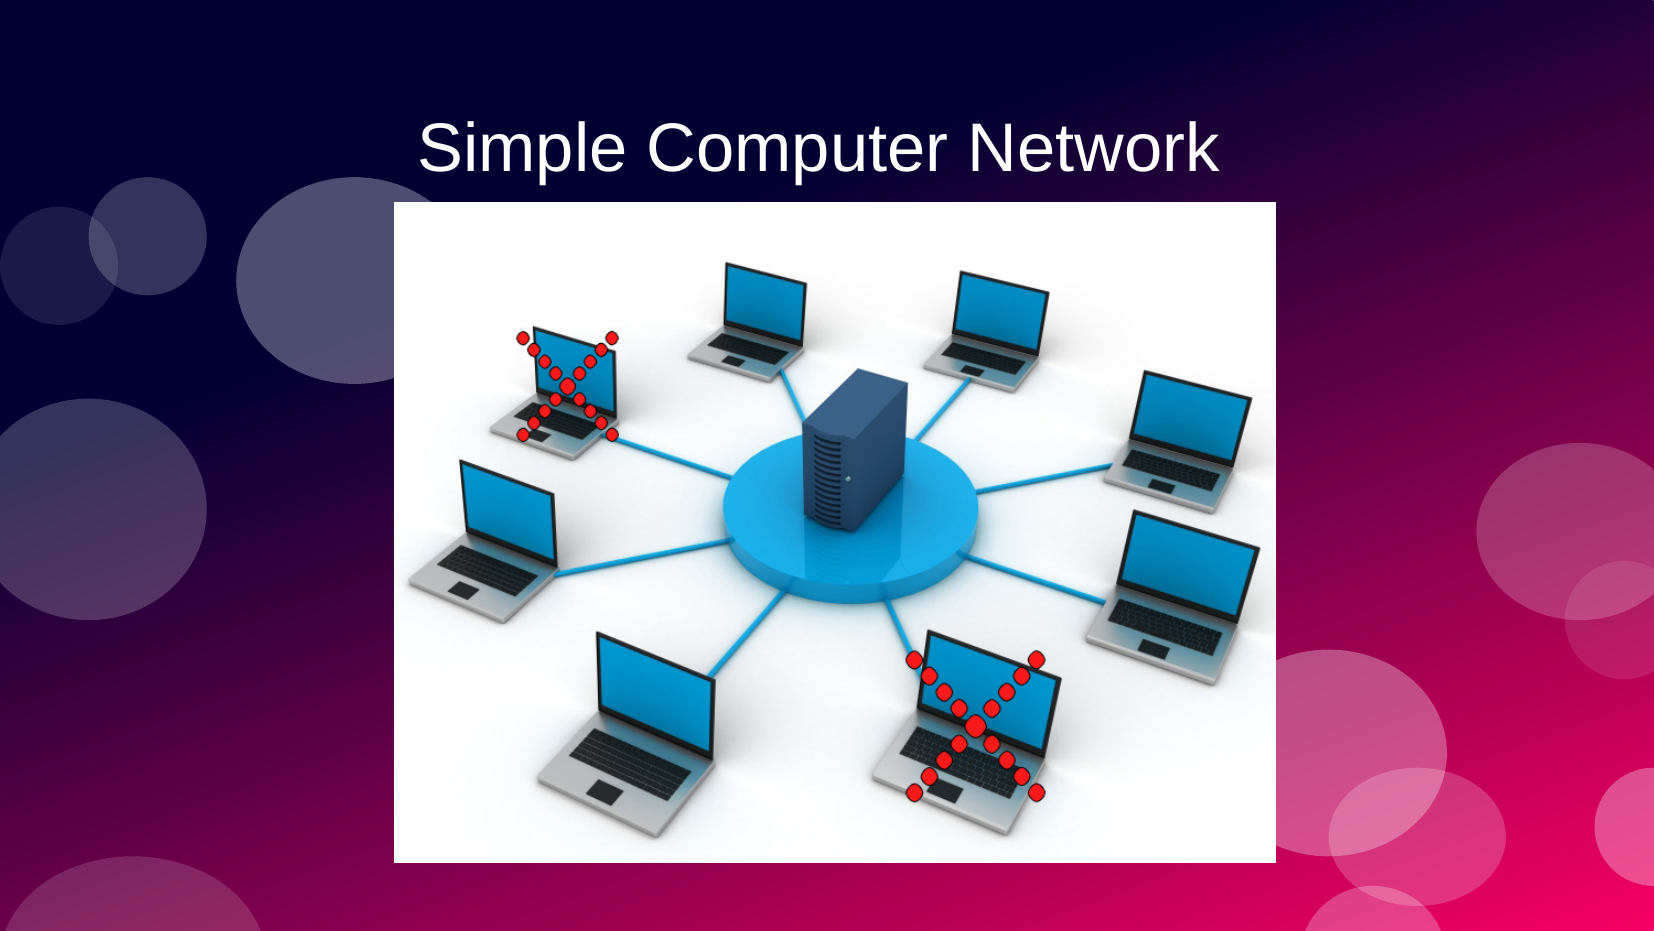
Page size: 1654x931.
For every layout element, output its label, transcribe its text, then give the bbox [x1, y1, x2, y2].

picture [394, 202, 1276, 863]
title Simple Computer Network [75, 69, 1564, 226]
